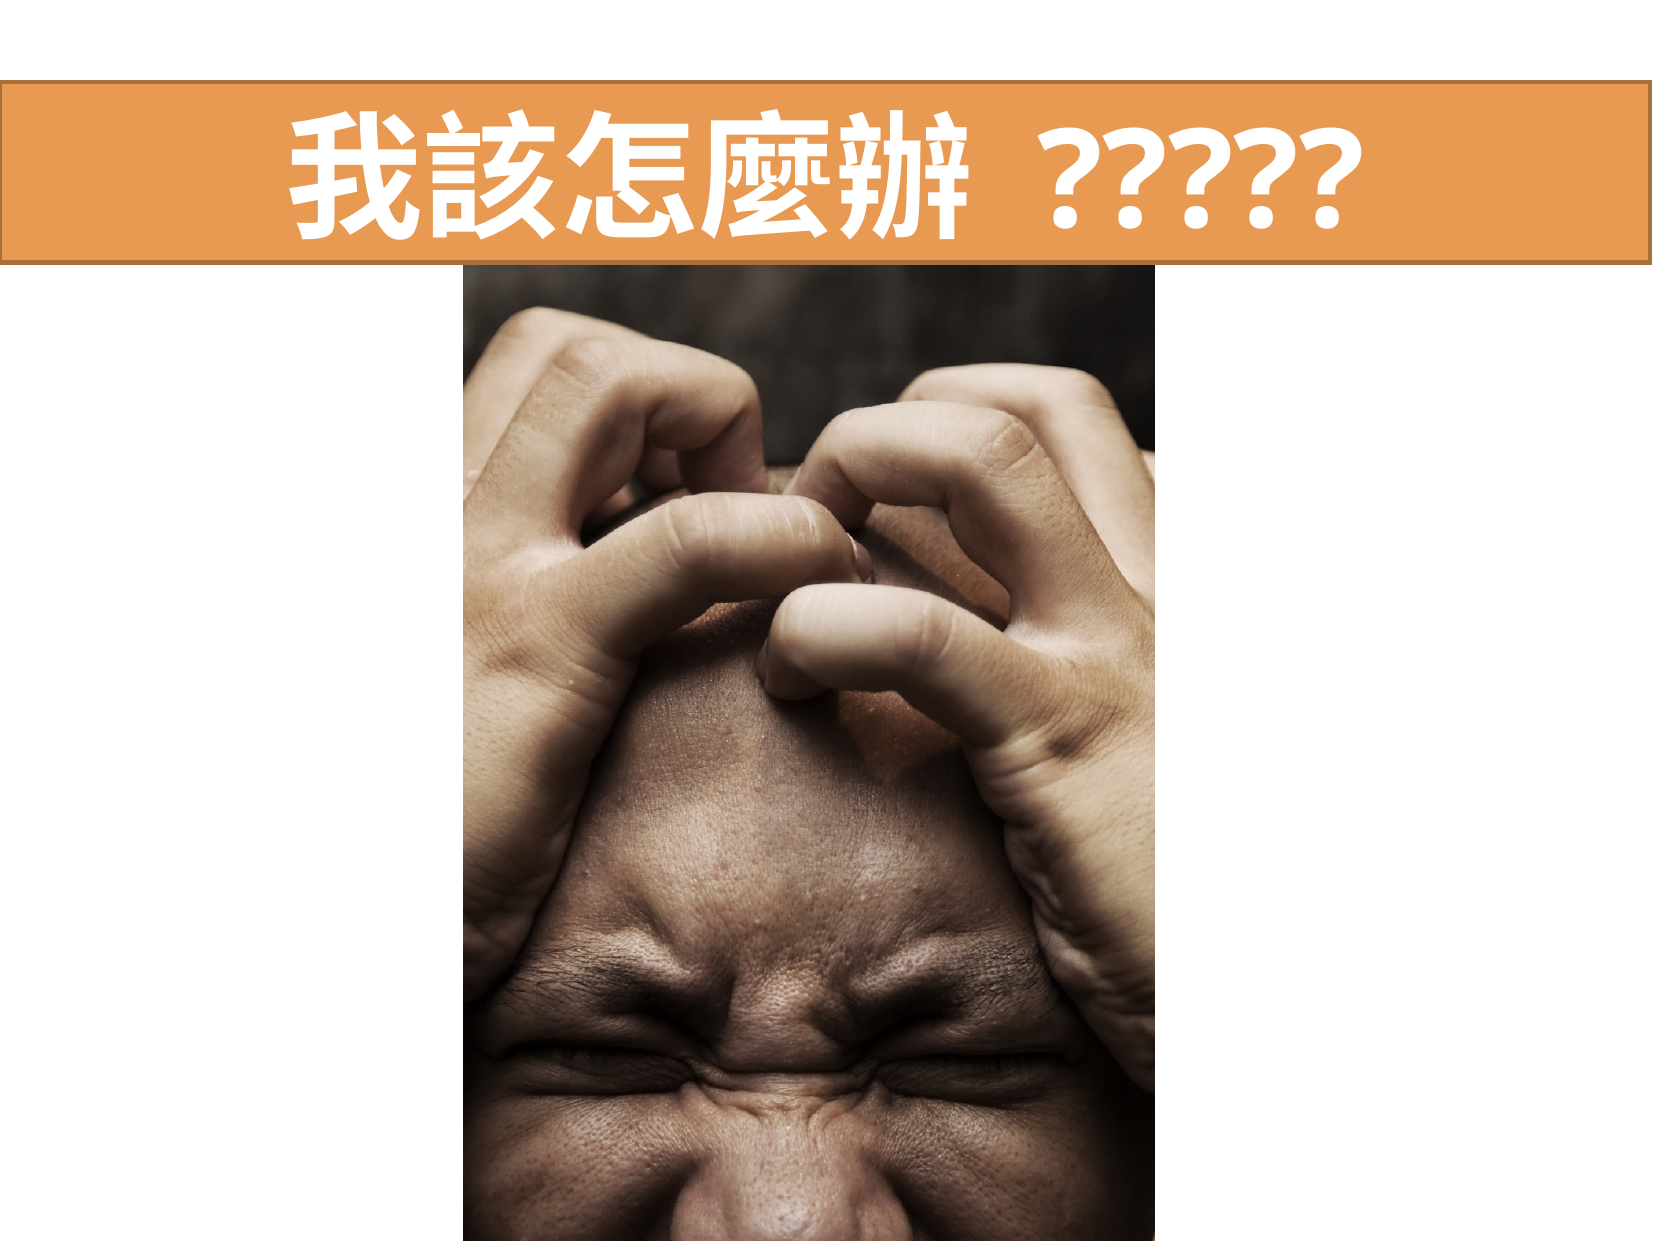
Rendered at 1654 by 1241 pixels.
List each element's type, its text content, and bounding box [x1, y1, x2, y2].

picture [463, 263, 1155, 1241]
text_box 我該怎麼辦 ????? [0, 82, 1651, 263]
